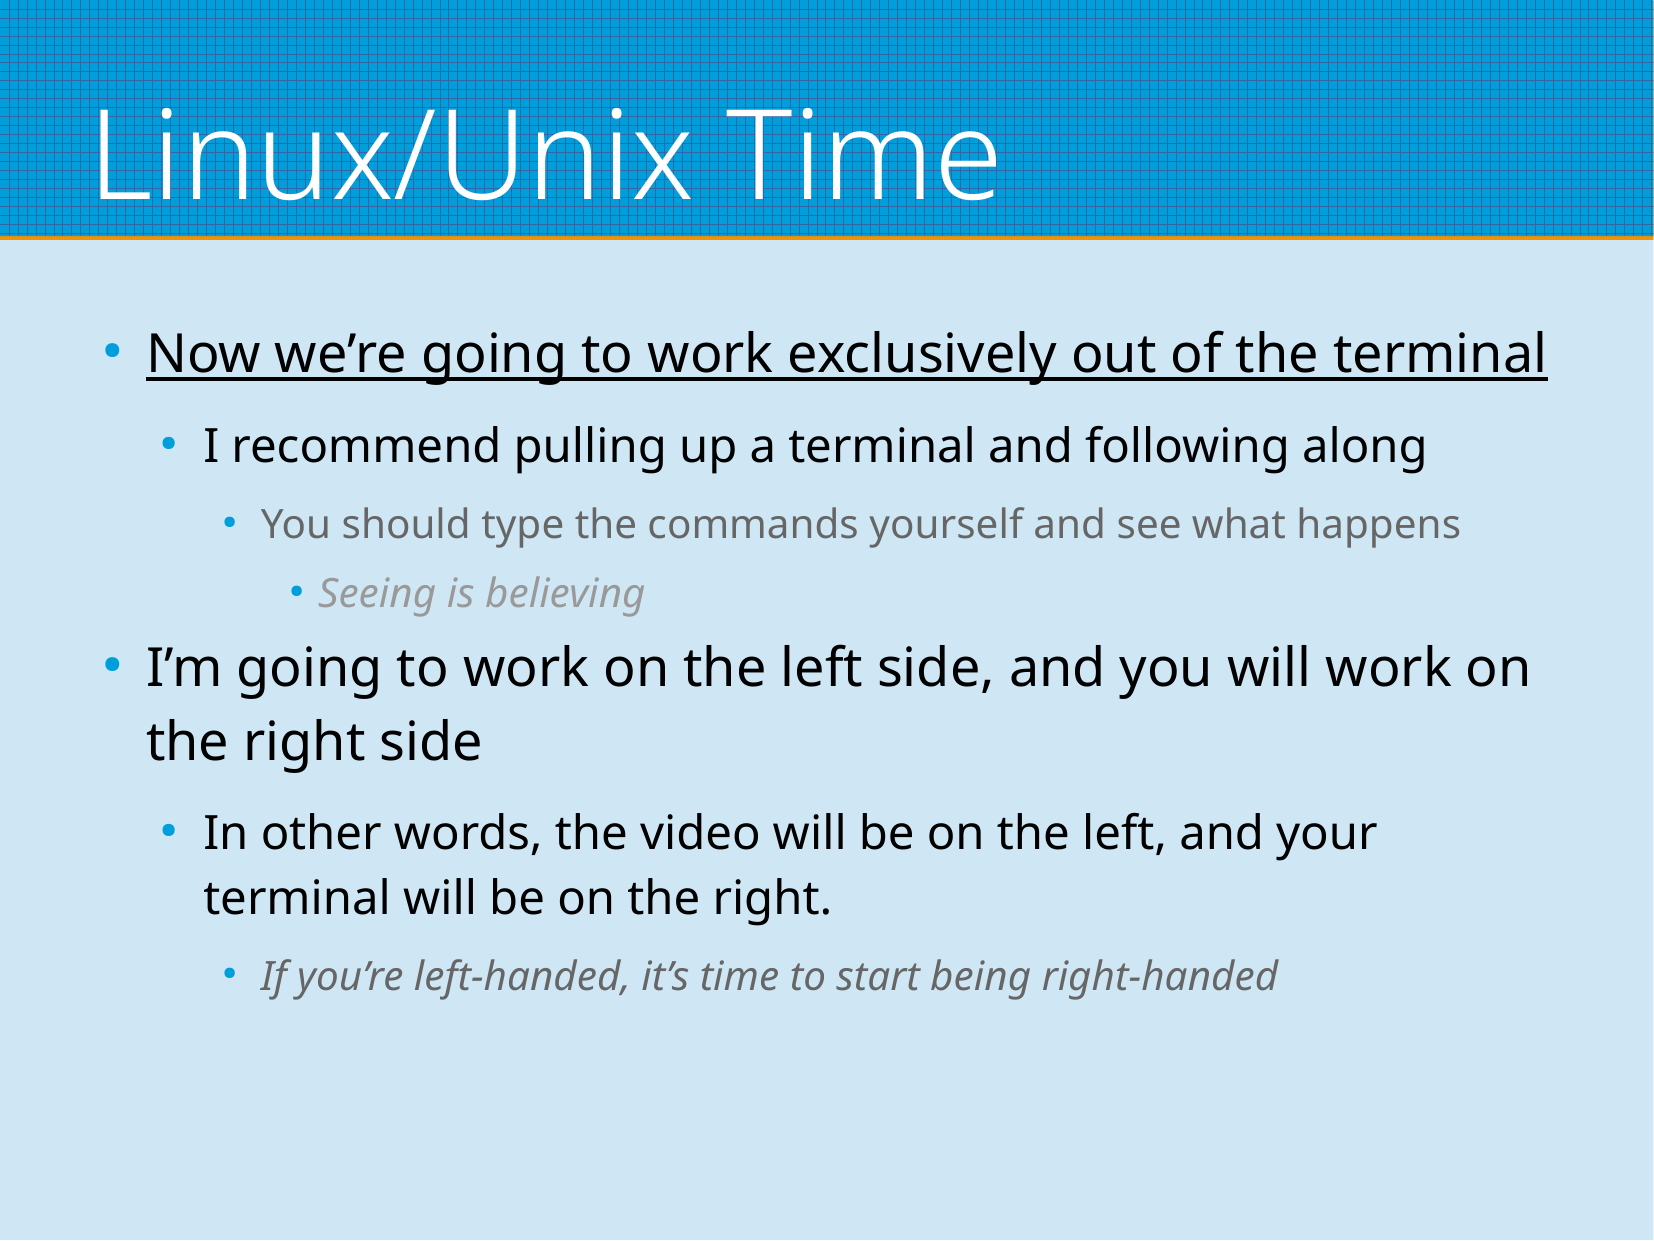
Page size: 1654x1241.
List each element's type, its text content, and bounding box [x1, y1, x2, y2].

title Linux/Unix Time [88, 19, 1565, 237]
list Now we’re going to work exclusively out of the terminal I recommend pulling up a terminal and following along You should type the commands yourself and see what happens Seeing is believing I’m going to work on the left side, and you will work on the right side In other words, the video will be on the left, and your terminal will be on the right. If you’re left-handed, it’s time to start being right-handed [88, 314, 1565, 1083]
